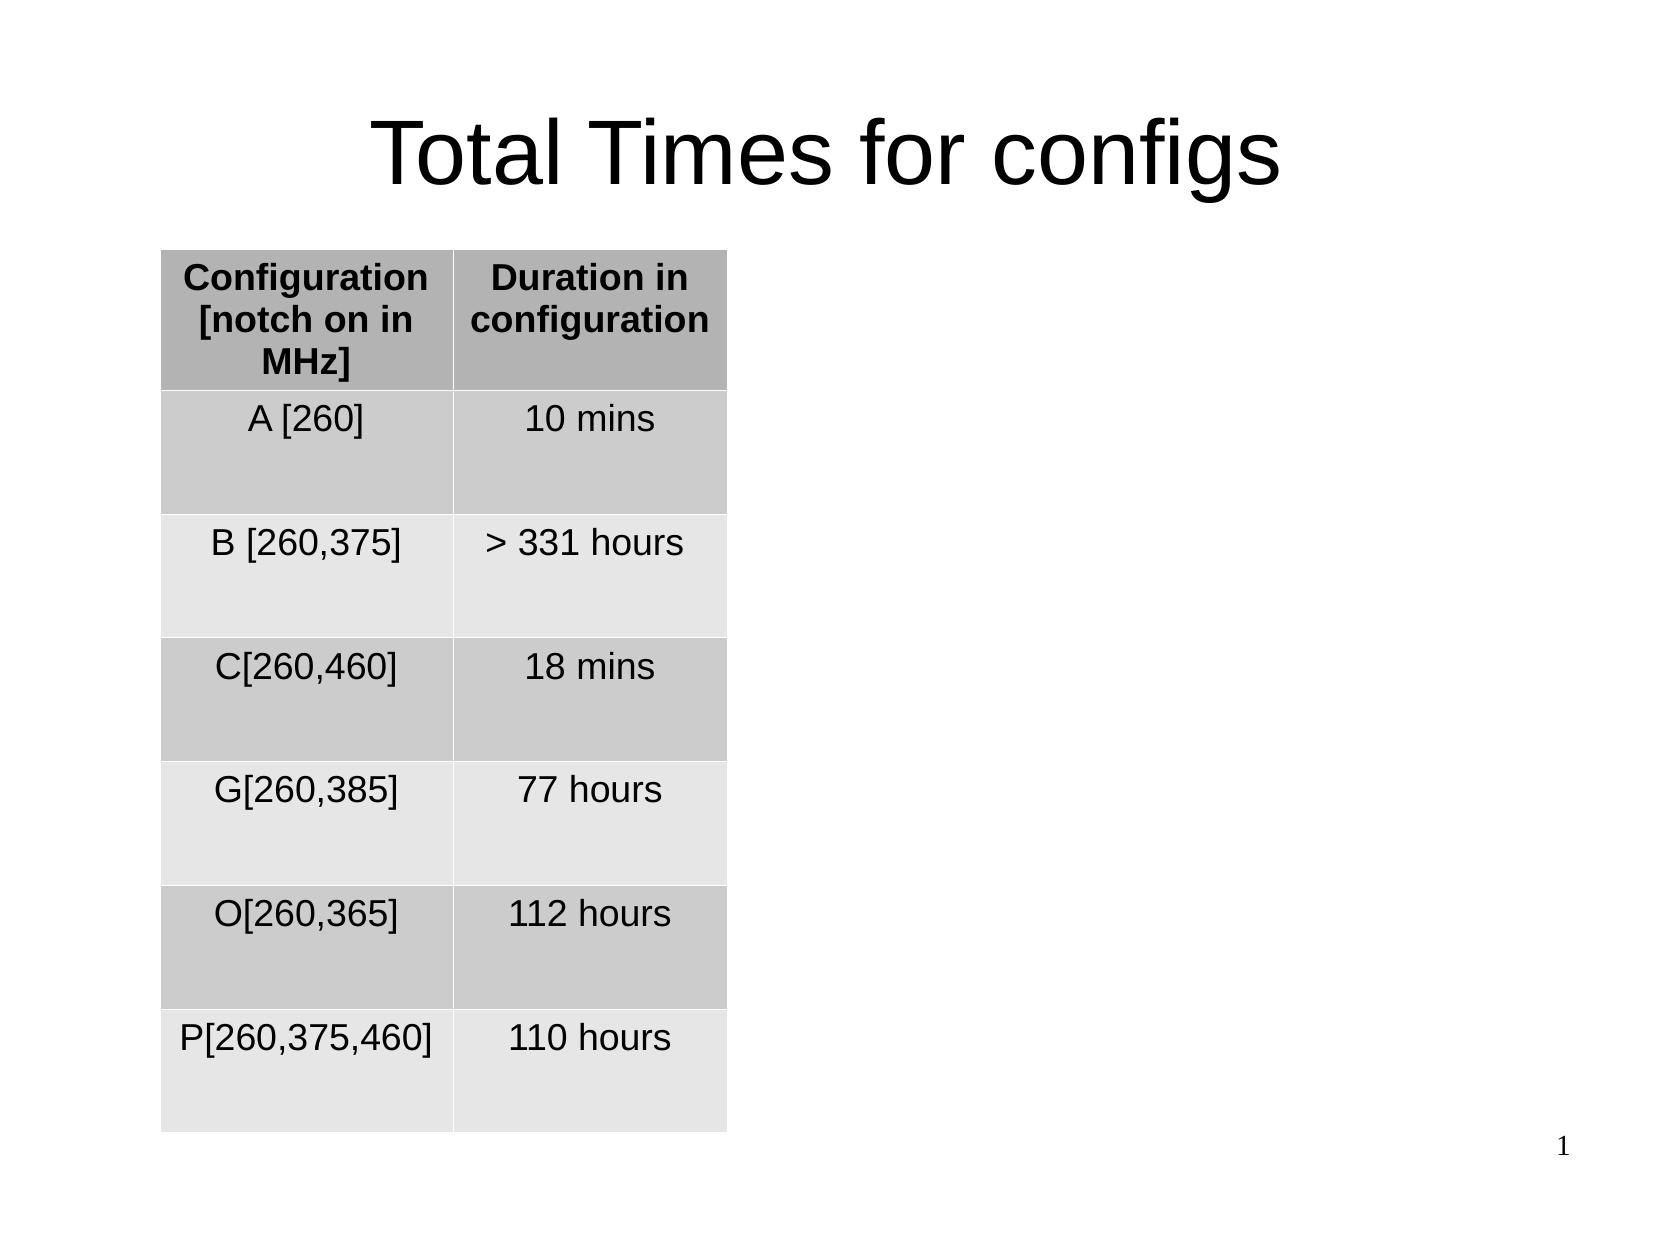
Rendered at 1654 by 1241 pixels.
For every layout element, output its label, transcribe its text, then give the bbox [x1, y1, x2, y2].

title Total Times for configs [82, 49, 1571, 257]
table_cell 18 mins [454, 638, 727, 761]
table_cell 10 mins [454, 391, 727, 514]
table_cell G[260,385] [161, 762, 453, 885]
table_cell B [260,375] [161, 515, 453, 637]
table_cell 77 hours [454, 762, 727, 885]
table_header Configuration [notch on in MHz] [161, 250, 453, 390]
table_cell 110 hours [454, 1010, 727, 1132]
table_header Duration in configuration [454, 250, 727, 390]
table_cell > 331 hours [454, 515, 727, 637]
table_cell 112 hours [454, 886, 727, 1009]
table_cell P[260,375,460] [161, 1010, 453, 1132]
table_cell C[260,460] [161, 638, 453, 761]
table_cell O[260,365] [161, 886, 453, 1009]
table_cell A [260] [161, 391, 453, 514]
